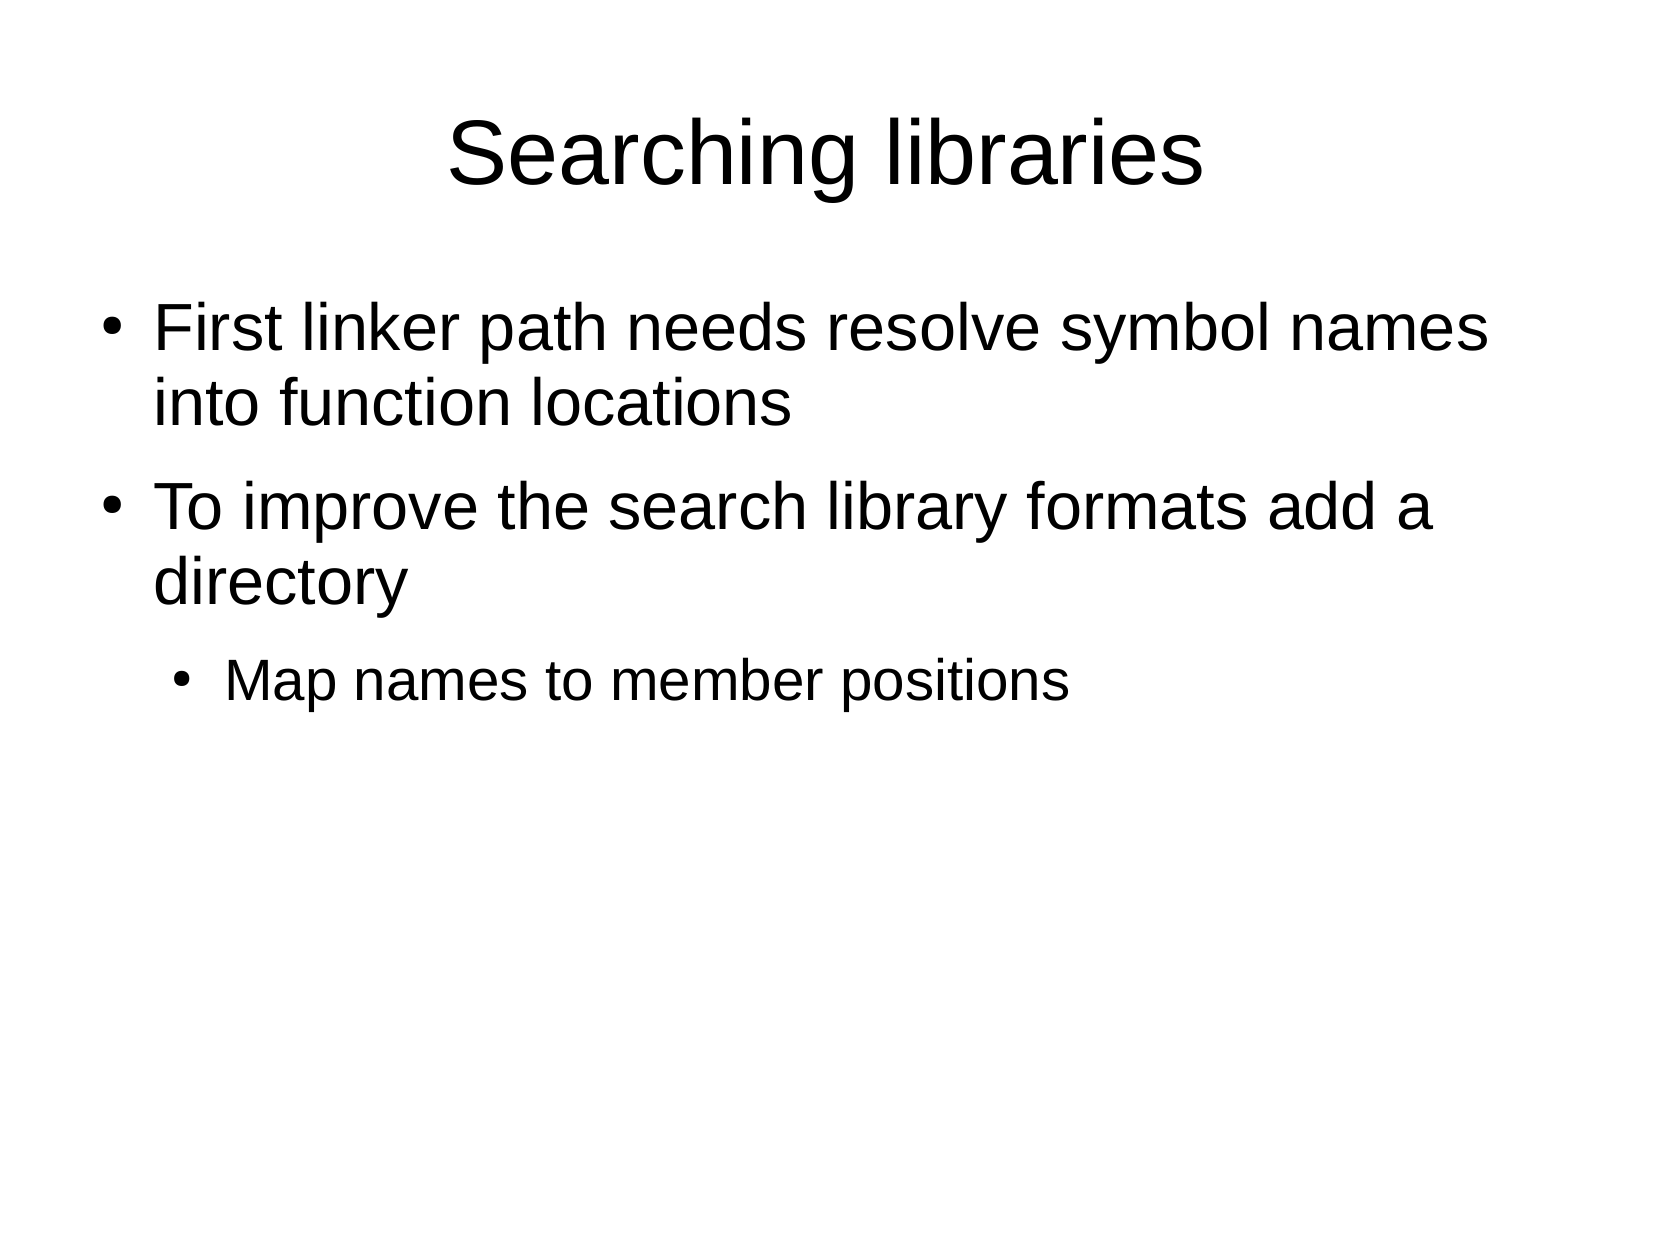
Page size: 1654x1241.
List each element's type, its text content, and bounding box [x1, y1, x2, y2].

list First linker path needs resolve symbol names into function locations To improve the search library formats add a directory Map names to member positions [82, 290, 1571, 1010]
title Searching libraries [82, 49, 1571, 257]
